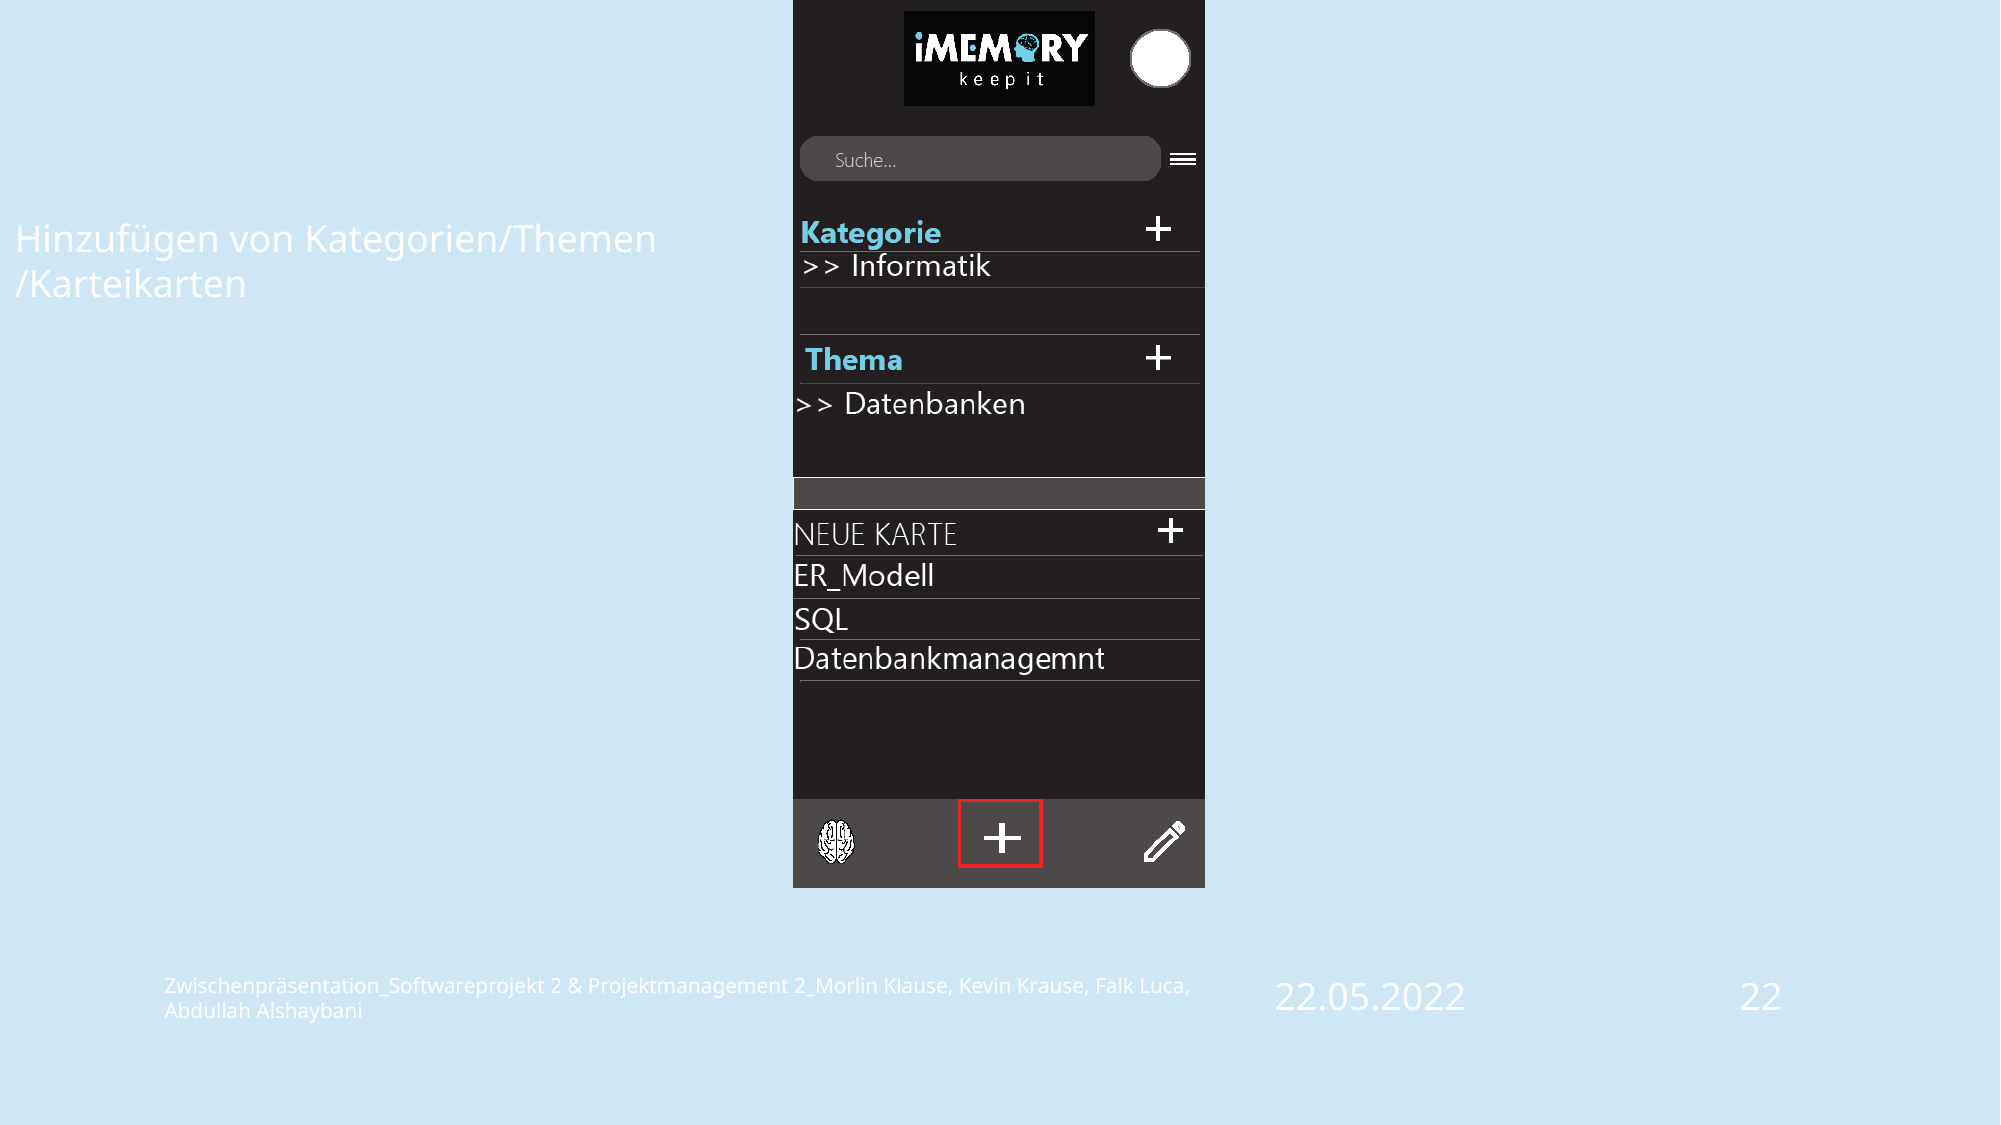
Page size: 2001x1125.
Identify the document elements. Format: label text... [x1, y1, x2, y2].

slide_number <Nummer> [1724, 965, 1849, 1025]
text_box Hinzufügen von Kategorien/Themen /Karteikarten [0, 207, 793, 358]
picture [793, 0, 1205, 888]
slide_number 22.05.2022 [1259, 965, 1710, 1025]
chart [794, 0, 1206, 889]
footer Zwischenpräsentation_Softwareprojekt 2 & Projektmanagement 2_Morlin Klause, Kevin Krause, Falk Luca, Abdullah Alshaybani [149, 965, 1245, 1025]
